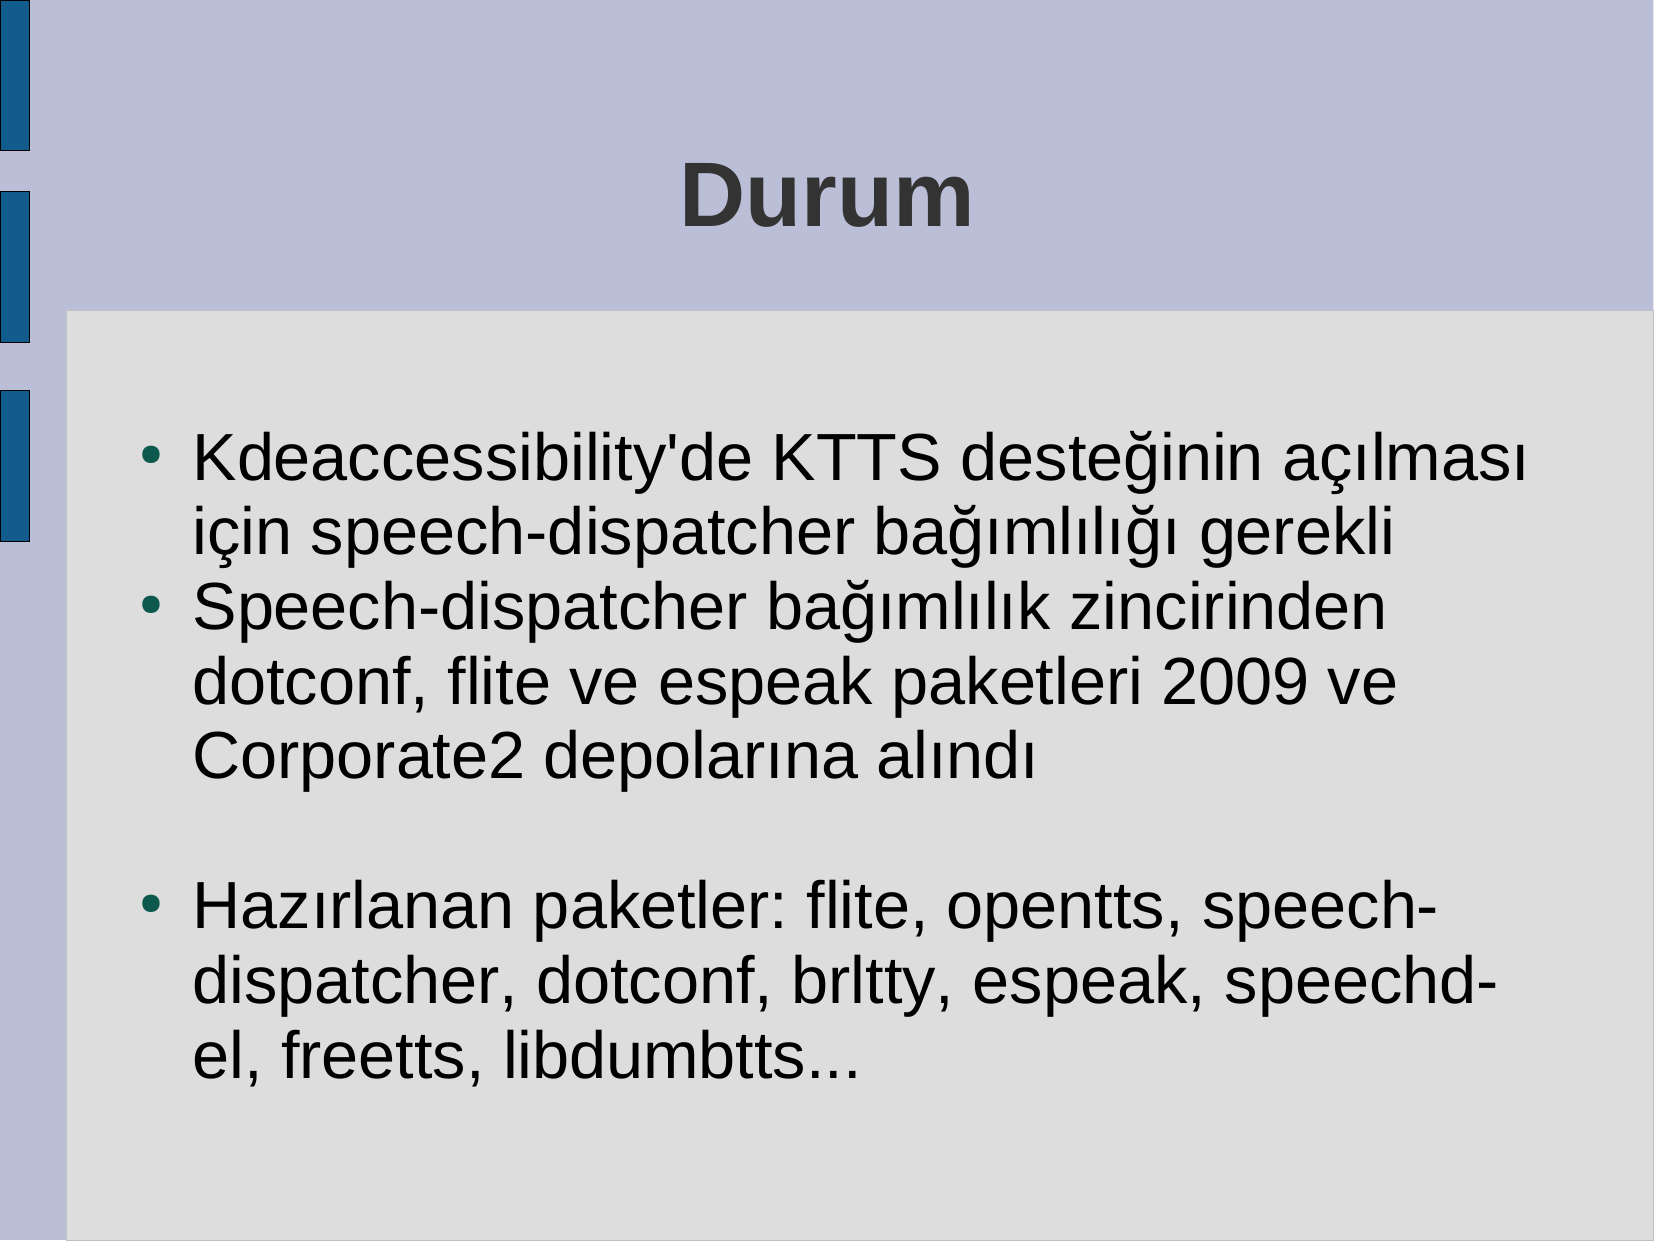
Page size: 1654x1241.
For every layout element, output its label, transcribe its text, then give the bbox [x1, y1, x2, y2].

title Durum [121, 91, 1534, 299]
list Kdeaccessibility'de KTTS desteğinin açılması için speech-dispatcher bağımlılığı gerekli Speech-dispatcher bağımlılık zincirinden dotconf, flite ve espeak paketleri 2009 ve Corporate2 depolarına alındı Hazırlanan paketler: flite, opentts, speech-dispatcher, dotconf, brltty, espeak, speechd-el, freetts, libdumbtts... [121, 344, 1534, 1168]
